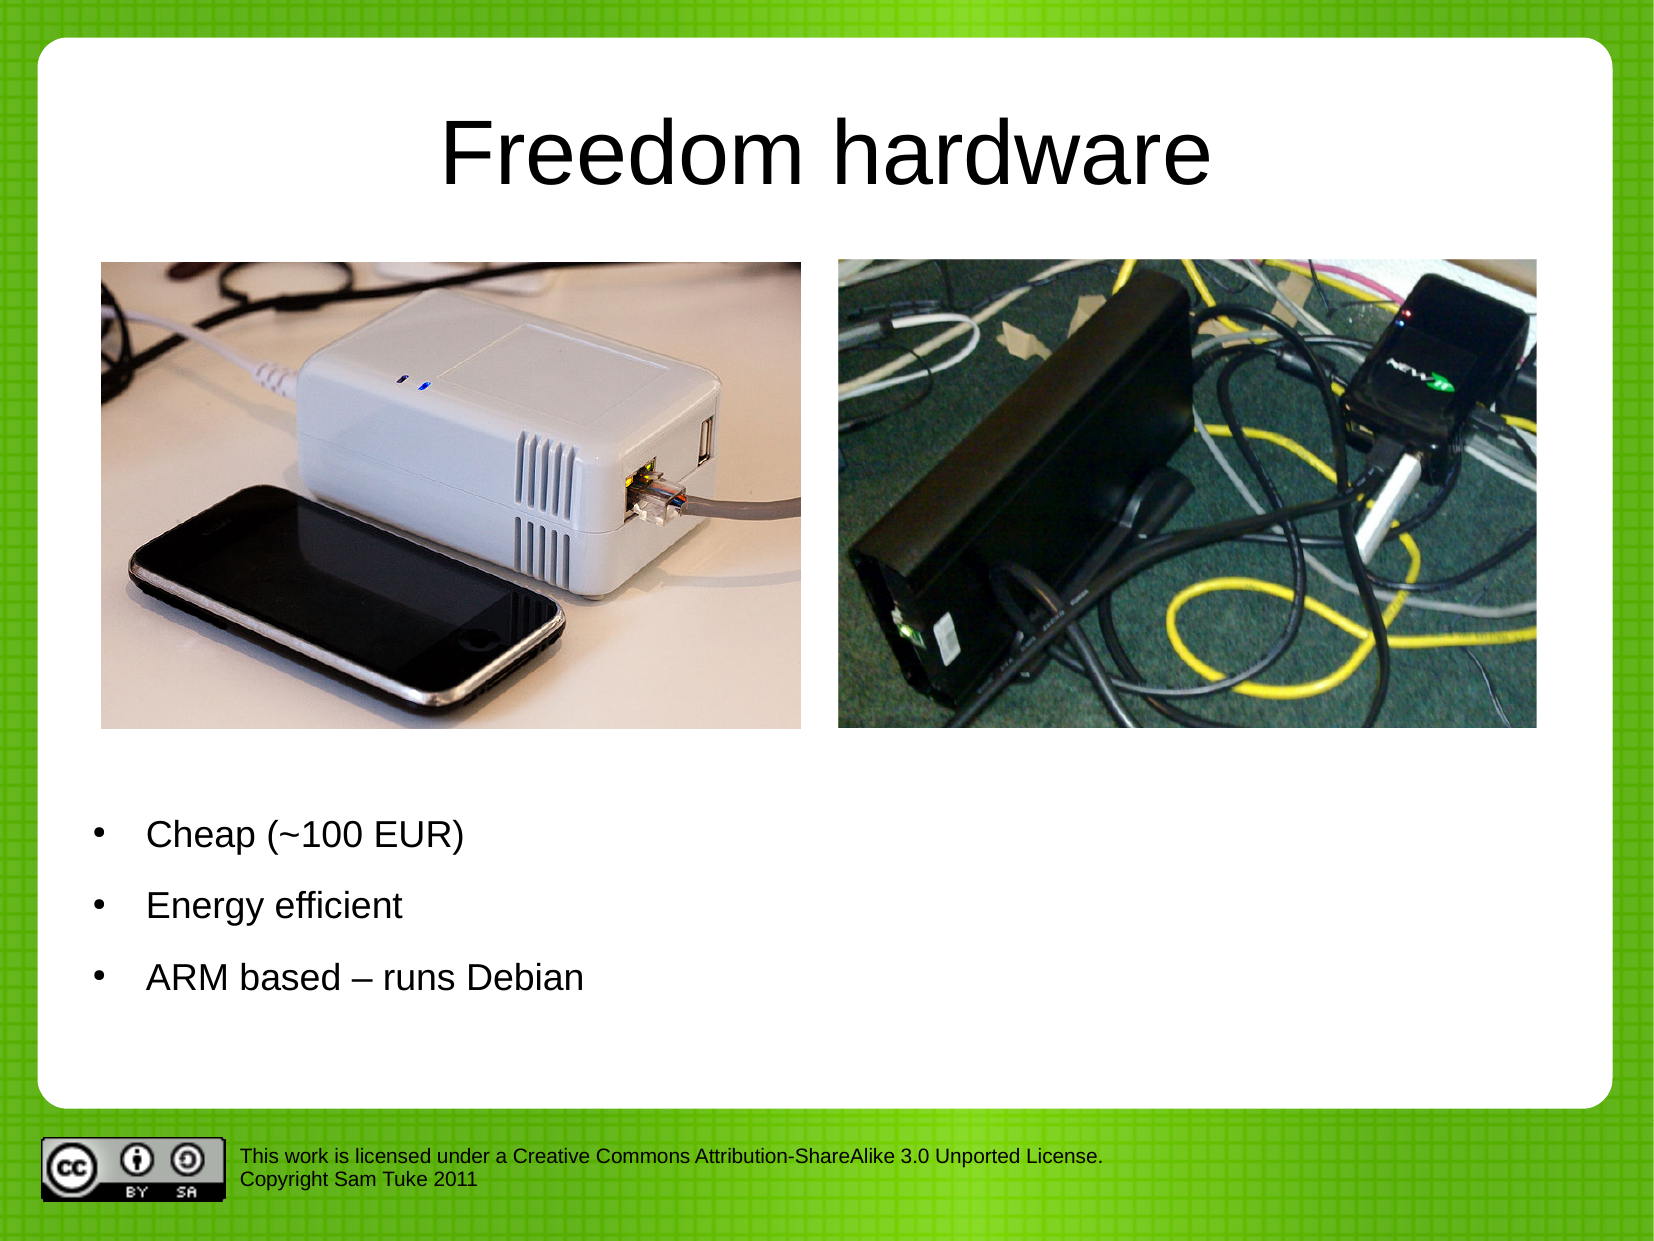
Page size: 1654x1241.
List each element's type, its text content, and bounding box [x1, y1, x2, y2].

picture [0, 0, 1654, 1241]
title Freedom hardware [82, 49, 1571, 257]
list Cheap (~100 EUR) Energy efficient ARM based – runs Debian [75, 813, 1564, 1049]
